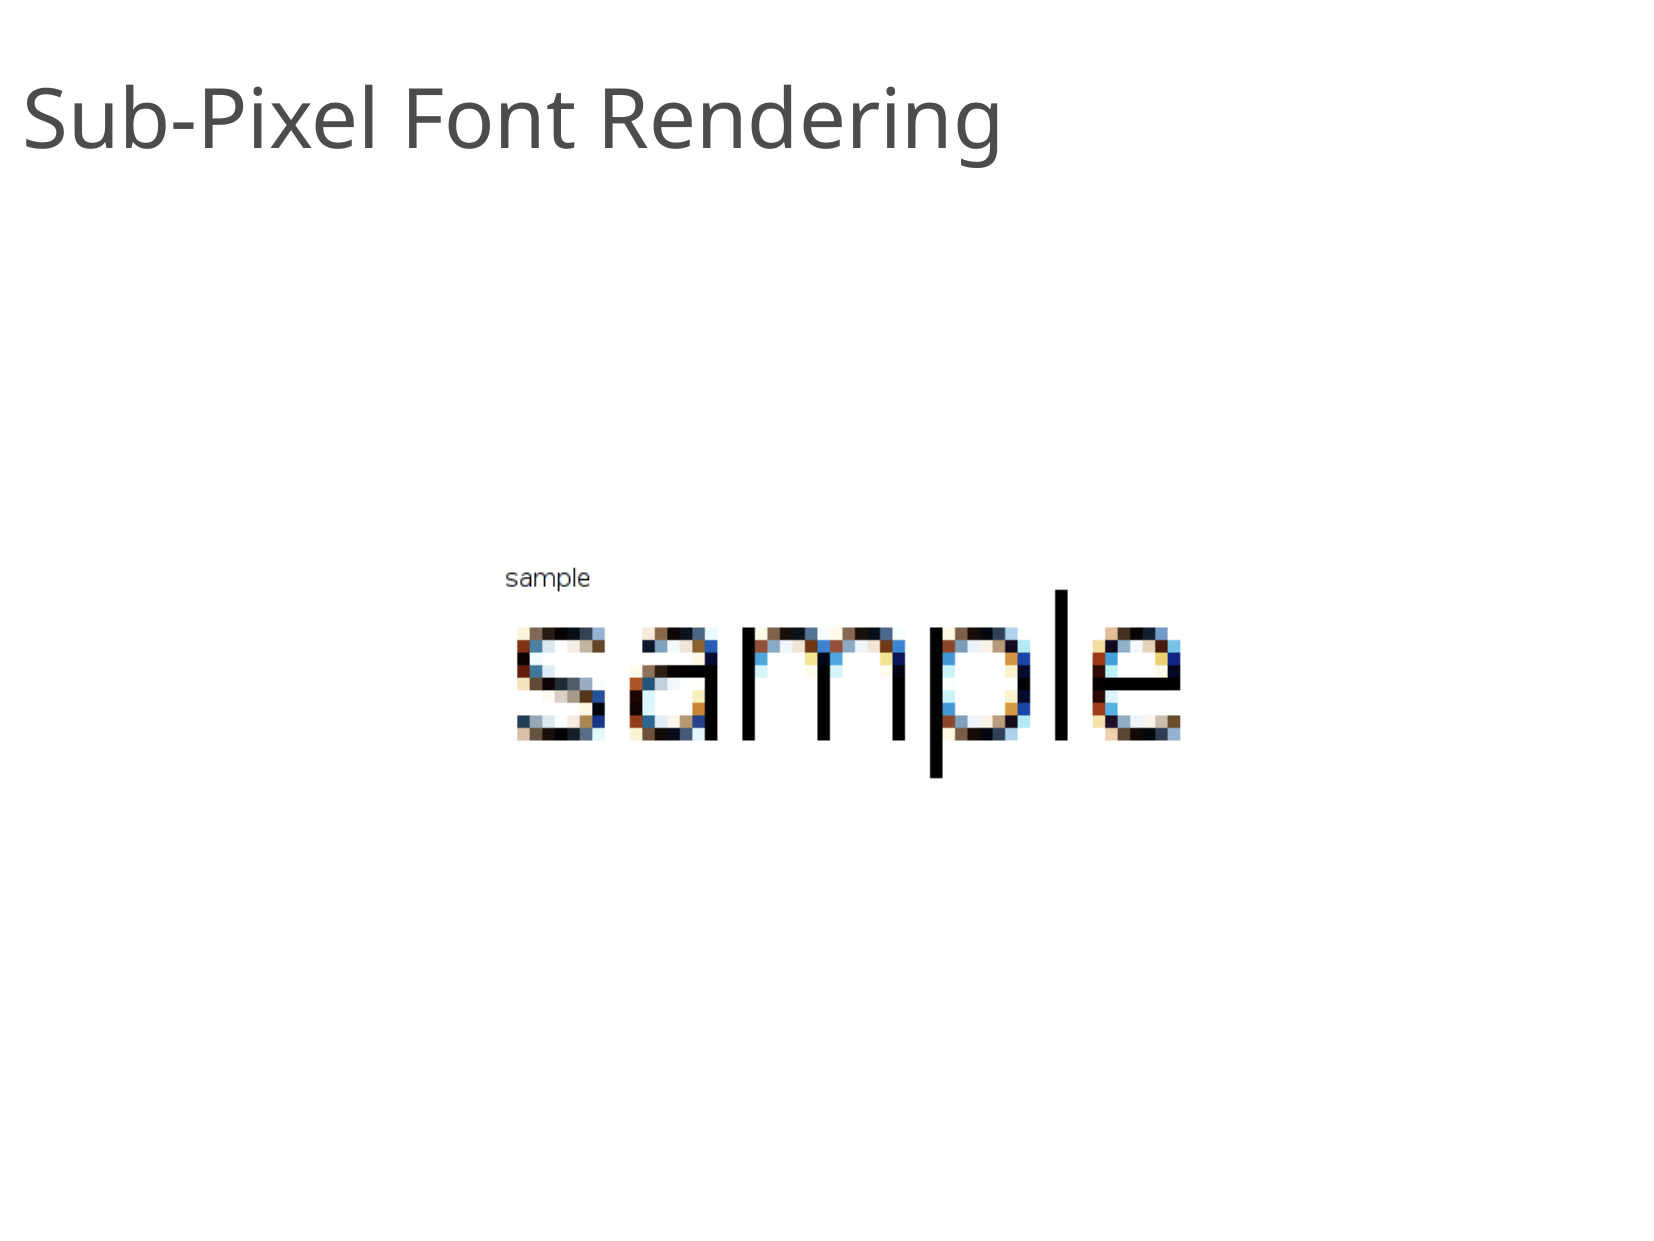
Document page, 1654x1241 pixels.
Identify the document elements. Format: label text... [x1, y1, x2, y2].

picture [505, 565, 1193, 791]
title Sub-Pixel Font Rendering [22, 26, 1654, 205]
